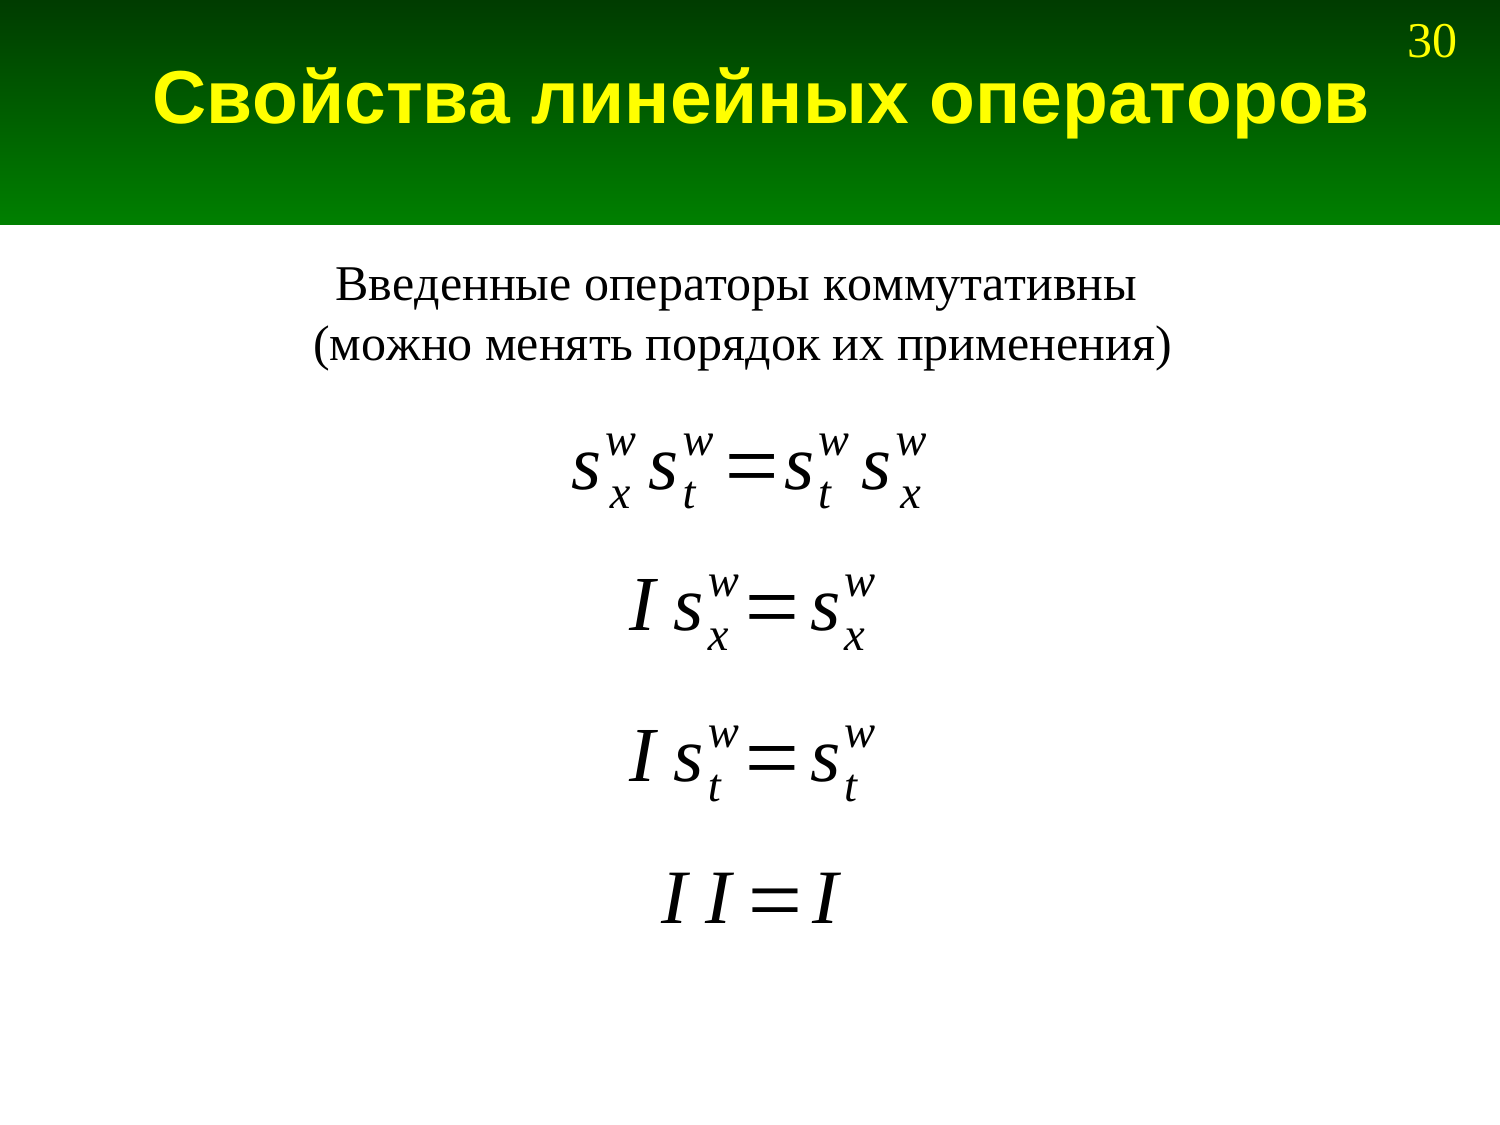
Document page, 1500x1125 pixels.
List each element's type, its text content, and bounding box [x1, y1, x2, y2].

text_box Введенные операторы коммутативны (можно менять порядок их применения) [298, 243, 1202, 378]
chart [637, 856, 863, 943]
chart [605, 552, 895, 662]
title Свойства линейных операторов [123, 0, 1399, 192]
chart [551, 410, 949, 520]
chart [605, 703, 895, 813]
